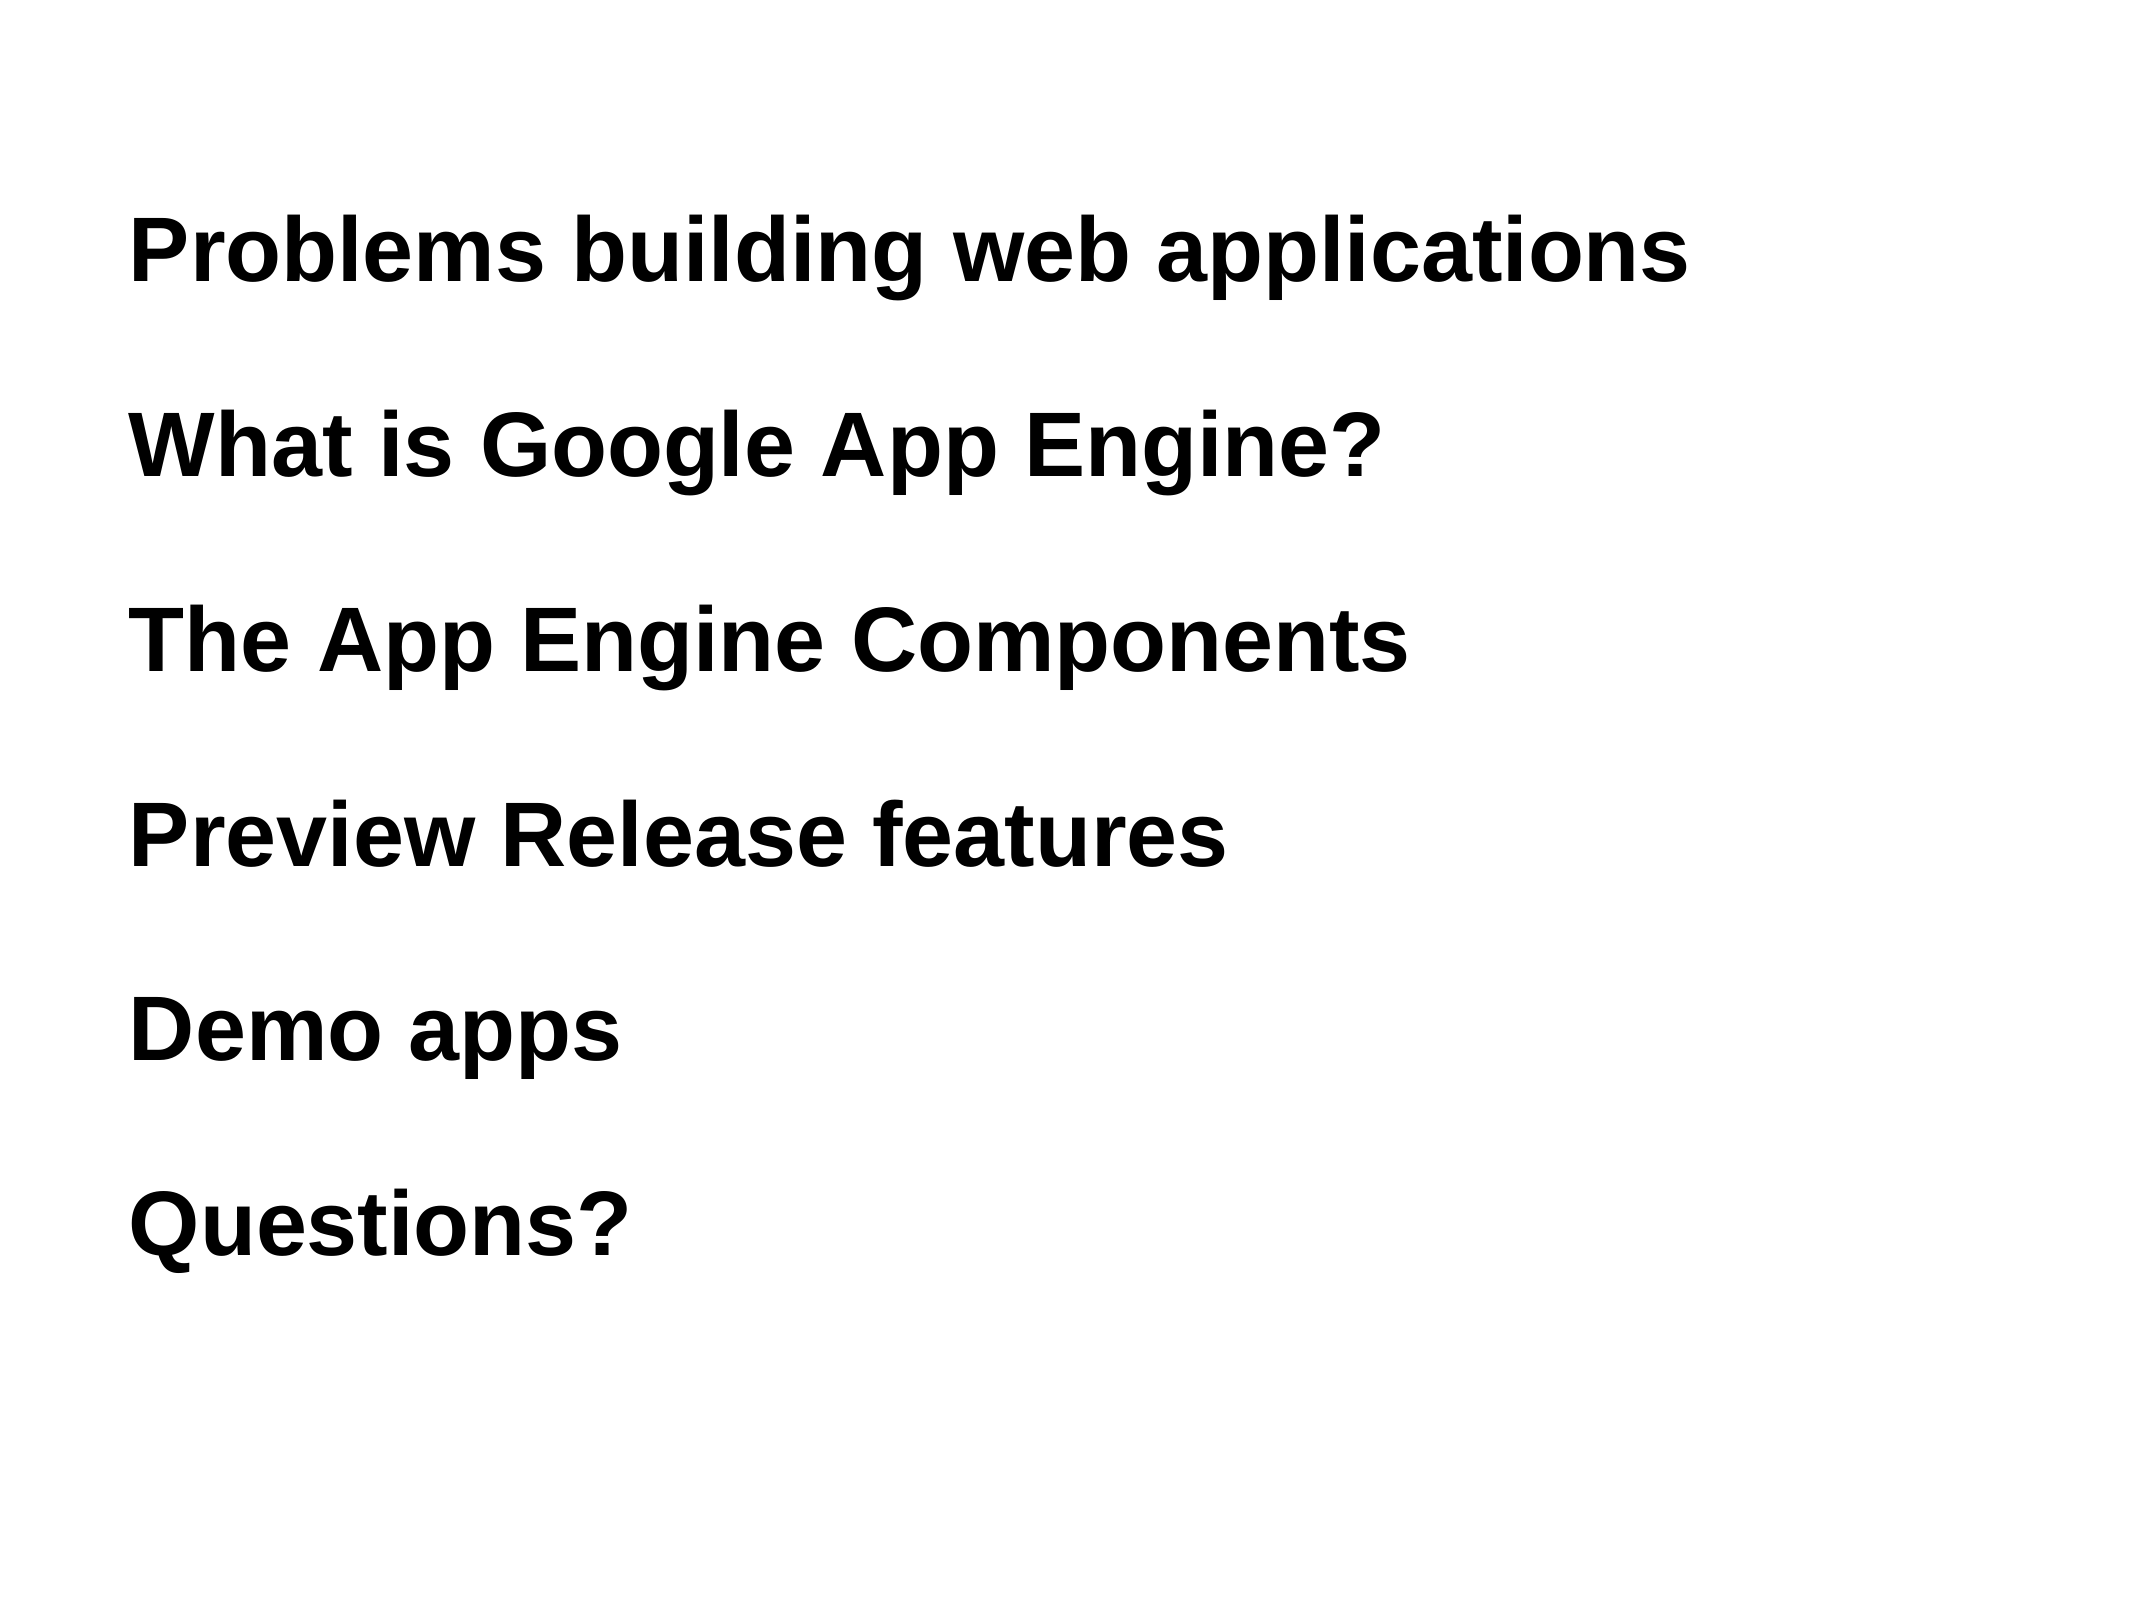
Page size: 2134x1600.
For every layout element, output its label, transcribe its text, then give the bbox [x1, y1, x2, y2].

text_box Problems building web applications What is Google App Engine? The App Engine Components Preview Release features Demo apps Questions? [128, 203, 2004, 1298]
